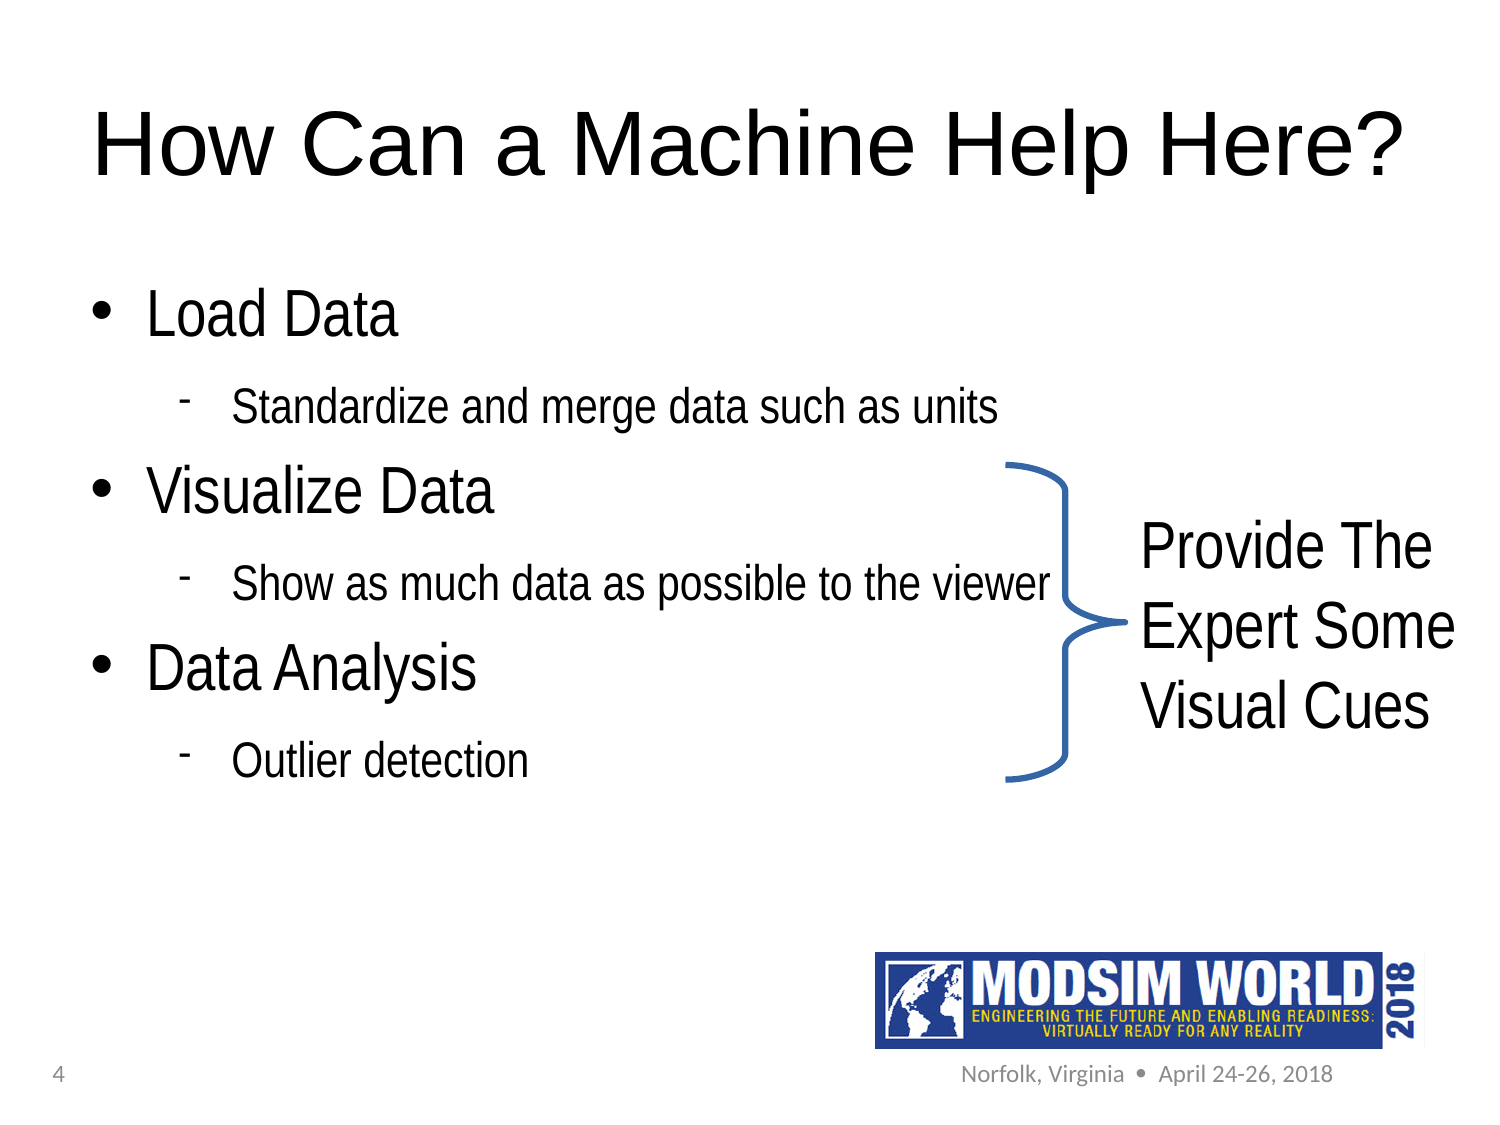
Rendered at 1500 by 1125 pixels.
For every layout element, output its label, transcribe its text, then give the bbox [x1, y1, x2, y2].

text_box Norfolk, Virginia  April 24-26, 2018 [874, 1042, 1427, 1103]
text_box Provide The Expert Some Visual Cues [1125, 495, 1486, 780]
picture [875, 1005, 1425, 1042]
text_box <number> [37, 1042, 388, 1103]
text_box Load Data Standardize and merge data such as units Visualize Data Show as much data as possible to the viewer Data Analysis Outlier detection [74, 262, 1425, 1005]
text_box How Can a Machine Help Here? [74, 45, 1425, 233]
